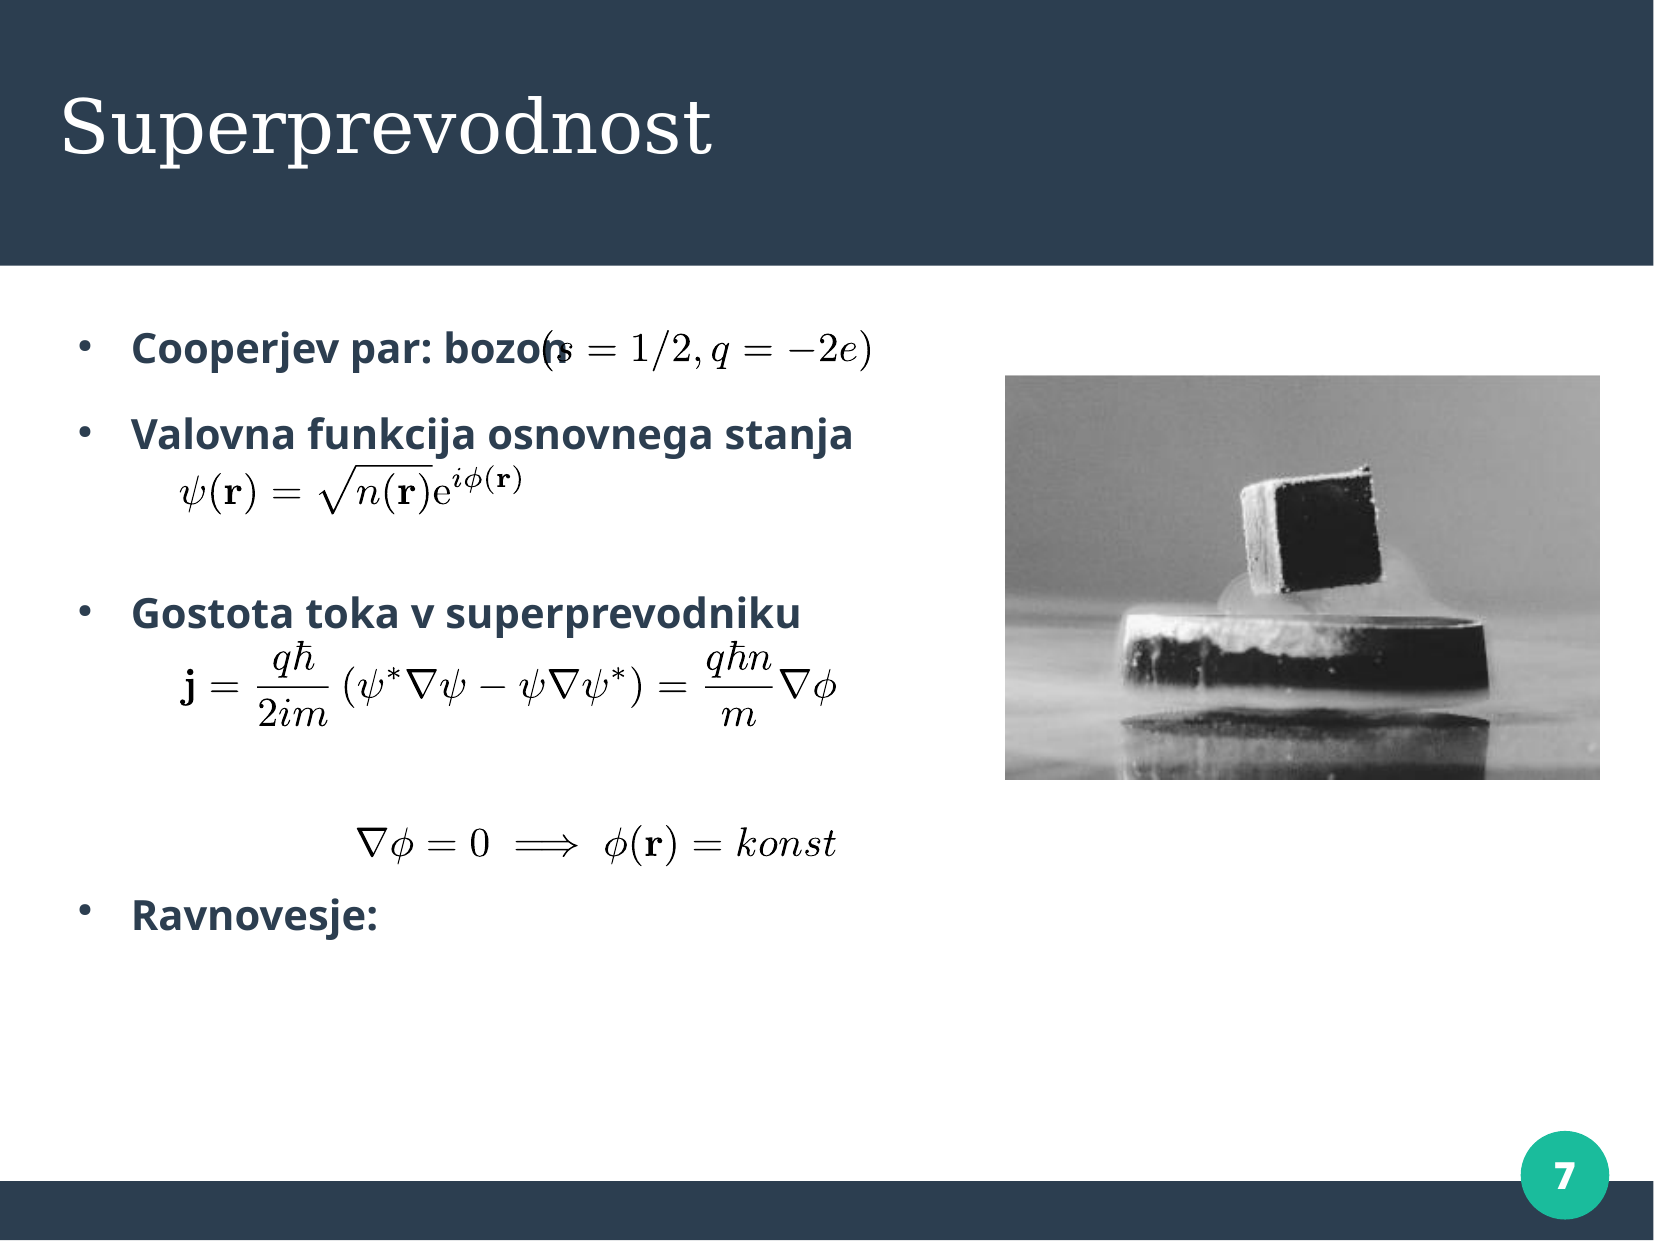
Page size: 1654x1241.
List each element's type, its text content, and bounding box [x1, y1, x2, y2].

text_box [737, 827, 757, 857]
text_box [497, 473, 511, 487]
text_box [631, 666, 641, 708]
text_box [557, 342, 573, 362]
text_box [759, 837, 778, 857]
text_box [633, 333, 648, 362]
text_box [721, 707, 756, 727]
text_box [273, 651, 291, 678]
text_box [279, 707, 291, 727]
text_box [673, 333, 690, 362]
text_box [180, 678, 194, 706]
text_box [695, 356, 701, 369]
text_box [548, 669, 580, 699]
text_box [384, 473, 395, 515]
text_box [259, 698, 276, 726]
text_box [318, 465, 433, 515]
text_box [406, 669, 437, 699]
text_box [433, 485, 450, 505]
text_box [727, 640, 748, 671]
text_box [464, 466, 482, 493]
text_box [398, 485, 416, 504]
text_box [245, 473, 255, 515]
text_box [748, 651, 772, 671]
text_box [814, 668, 836, 707]
text_box [645, 837, 663, 856]
text_box [779, 669, 811, 699]
text_box [356, 485, 380, 505]
text_box [779, 837, 802, 857]
text_box [387, 666, 400, 680]
list Cooperjev par: bozon Valovna funkcija osnovnega stanja Gostota toka v superprevodniku Ravnovesje: [60, 318, 1596, 1141]
picture [1005, 374, 1600, 781]
text_box [391, 827, 414, 865]
text_box [652, 330, 669, 372]
text_box [605, 827, 627, 865]
text_box [513, 465, 521, 495]
text_box [293, 707, 328, 727]
text_box [515, 834, 578, 857]
text_box [820, 333, 837, 362]
text_box [179, 475, 205, 513]
text_box [519, 668, 545, 707]
text_box [418, 473, 429, 515]
text_box [860, 330, 871, 372]
text_box [665, 825, 676, 867]
text_box [486, 465, 494, 495]
text_box [612, 666, 625, 680]
text_box [211, 473, 221, 515]
text_box [840, 342, 857, 362]
text_box [452, 474, 462, 488]
text_box [344, 666, 355, 708]
text_box [631, 825, 642, 867]
text_box [542, 330, 553, 372]
text_box [582, 668, 608, 707]
text_box [823, 830, 837, 857]
text_box [706, 651, 725, 678]
text_box [356, 827, 388, 858]
text_box [712, 342, 730, 369]
text_box [357, 668, 384, 707]
title Superprevodnost [59, 49, 1595, 207]
text_box [224, 485, 242, 504]
text_box [294, 640, 315, 671]
text_box [805, 837, 821, 857]
text_box [471, 828, 489, 857]
text_box [186, 668, 194, 676]
text_box [440, 668, 466, 707]
